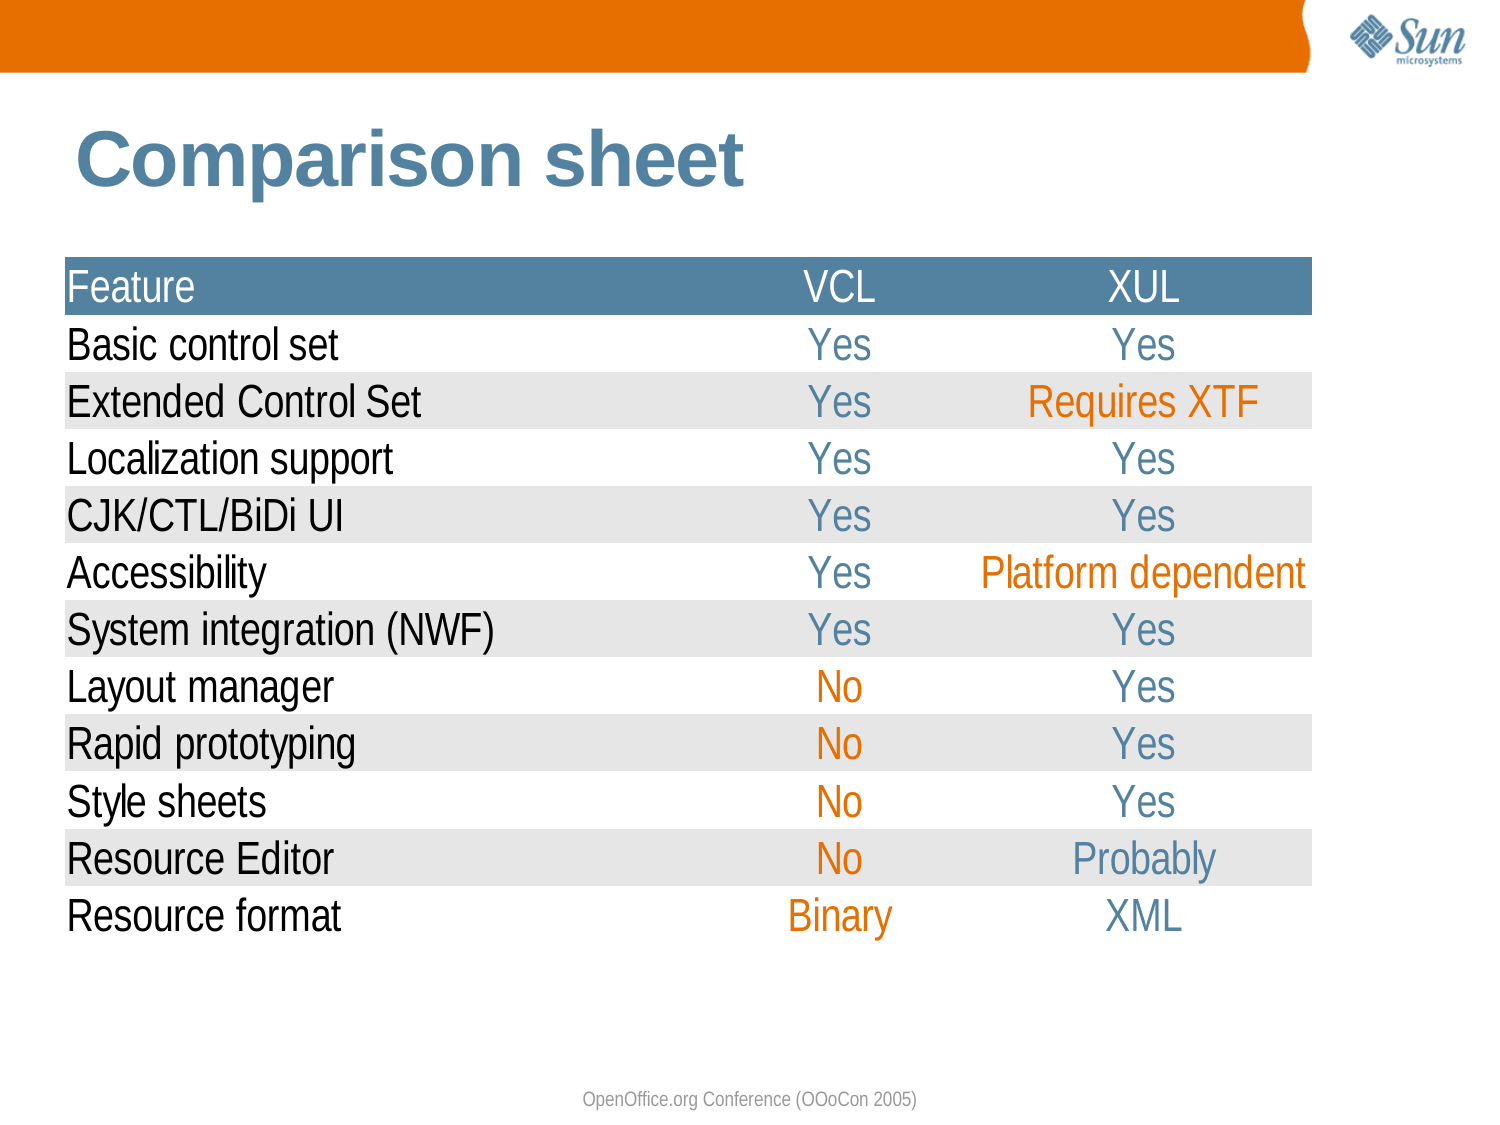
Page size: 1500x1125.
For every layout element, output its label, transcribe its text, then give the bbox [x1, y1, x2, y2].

chart [64, 257, 1448, 1003]
picture [0, 0, 1500, 75]
title Comparison sheet [75, 122, 1438, 228]
